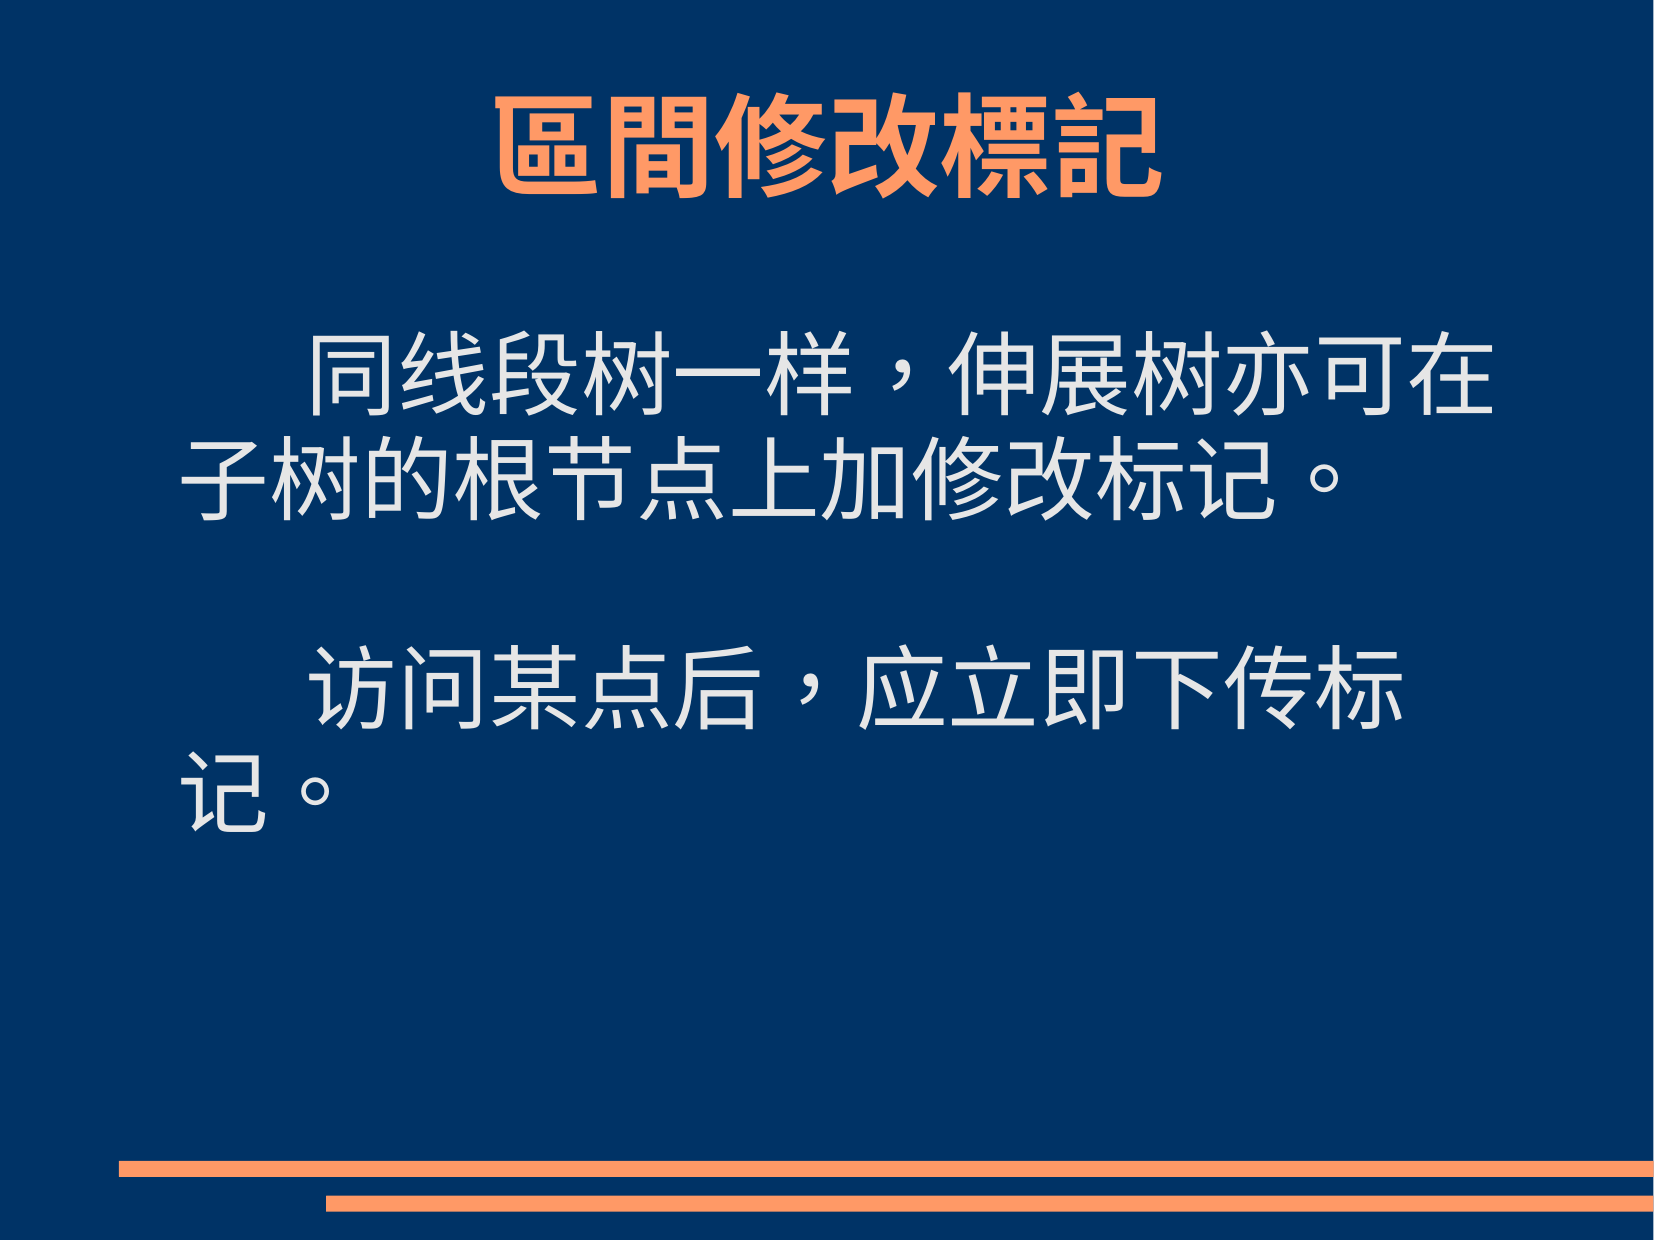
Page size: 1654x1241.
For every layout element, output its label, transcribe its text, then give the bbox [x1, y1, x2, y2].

title 區間修改標記 [121, 46, 1534, 253]
list 同线段树一样，伸展树亦可在子树的根节点上加修改标记。 访问某点后，应立即下传标记。 [121, 322, 1561, 1132]
